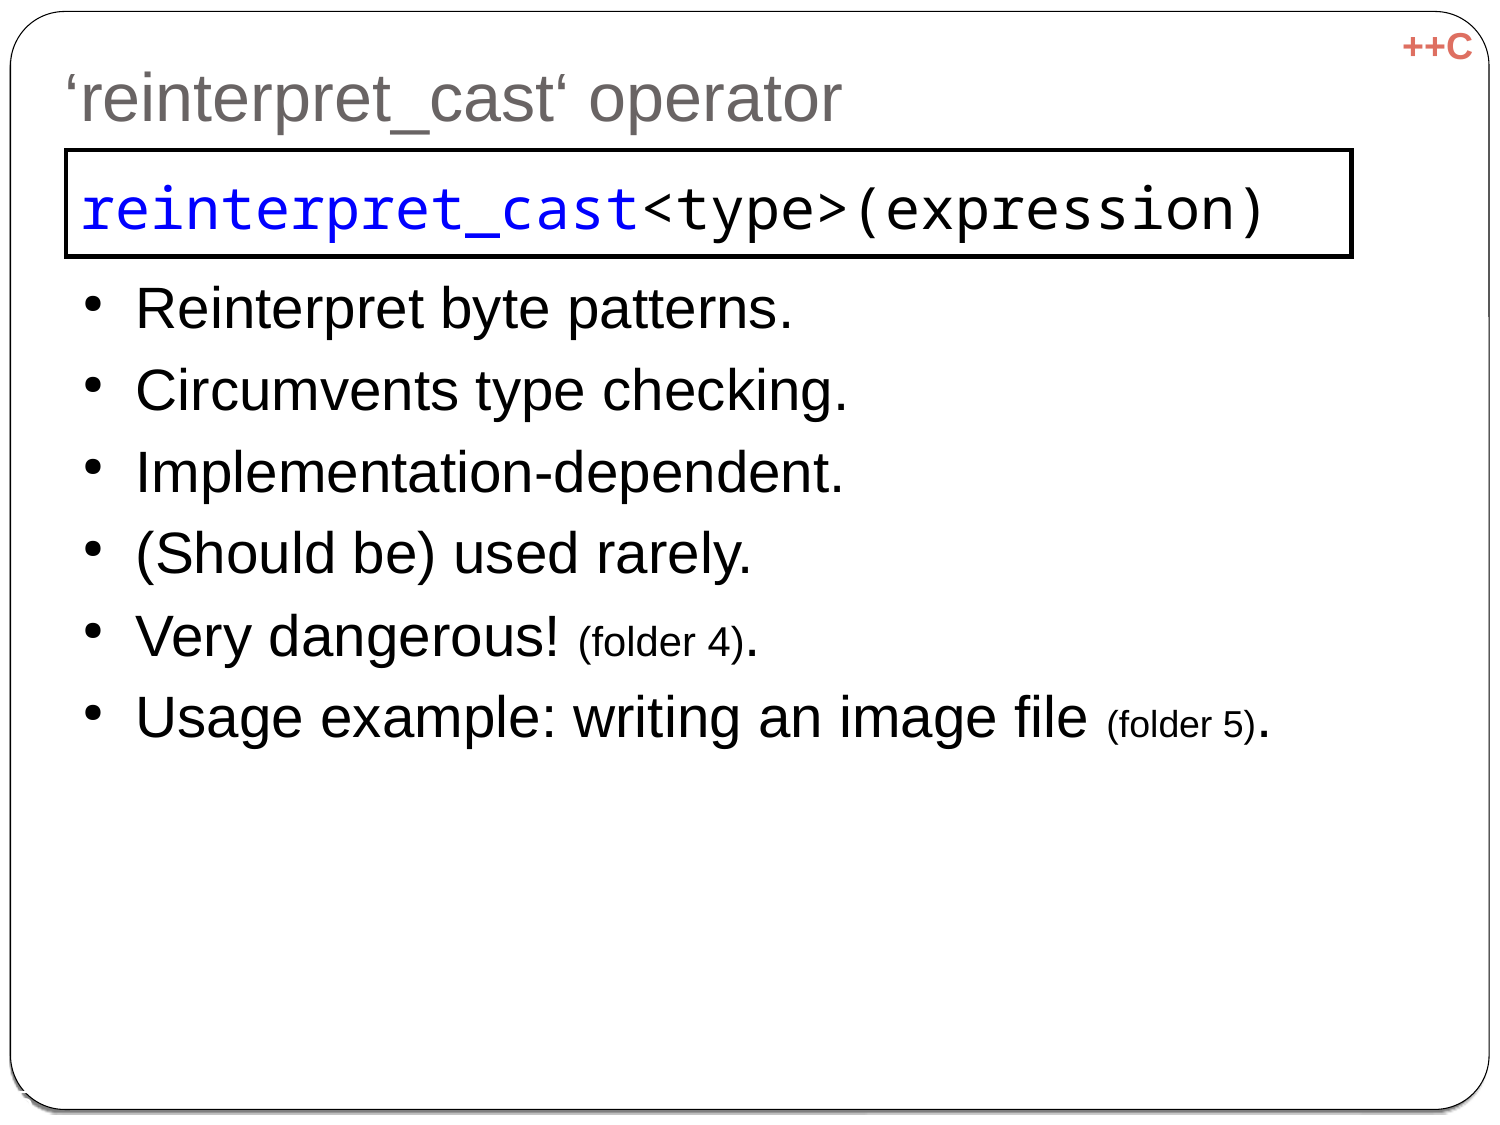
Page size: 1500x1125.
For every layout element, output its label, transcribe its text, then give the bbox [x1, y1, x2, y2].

list Reinterpret byte patterns. Circumvents type checking. Implementation-dependent. (Should be) used rarely. Very dangerous! (folder 4). Usage example: writing an image file (folder 5). [50, 262, 1450, 1088]
title ‘reinterpret_cast‘ operator [50, 45, 1450, 150]
text_box reinterpret_cast<type>(expression) [65, 149, 1352, 257]
slide_number <number> [0, 1074, 50, 1125]
